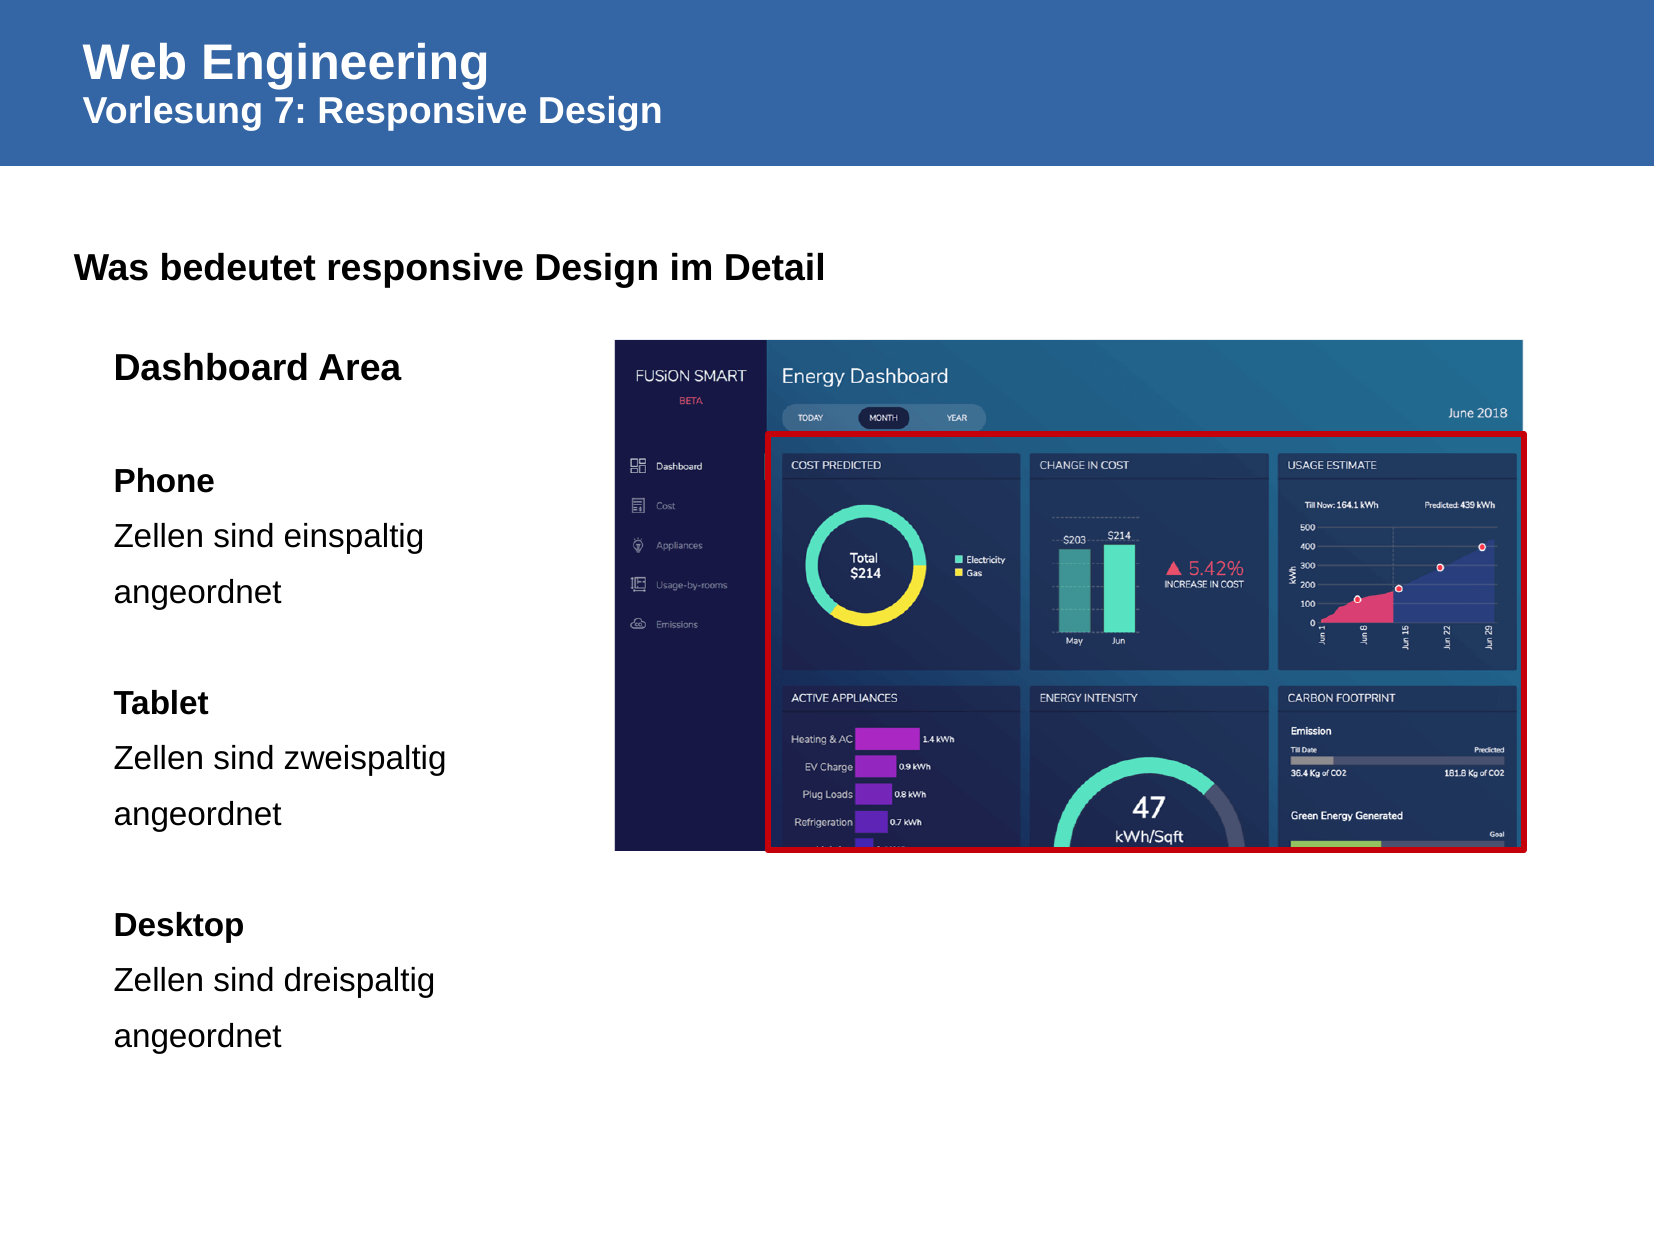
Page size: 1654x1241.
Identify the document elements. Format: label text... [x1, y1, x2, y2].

text_box Was bedeutet responsive Design im Detail [59, 218, 1566, 349]
picture [771, 437, 1521, 847]
text_box Dashboard Area Phone Zellen sind einspaltig angeordnet Tablet Zellen sind zweispaltig angeordnet Desktop Zellen sind dreispaltig angeordnet [98, 317, 1512, 1241]
title Web Engineering Vorlesung 7: Responsive Design [82, 0, 1571, 166]
picture [614, 339, 1524, 851]
